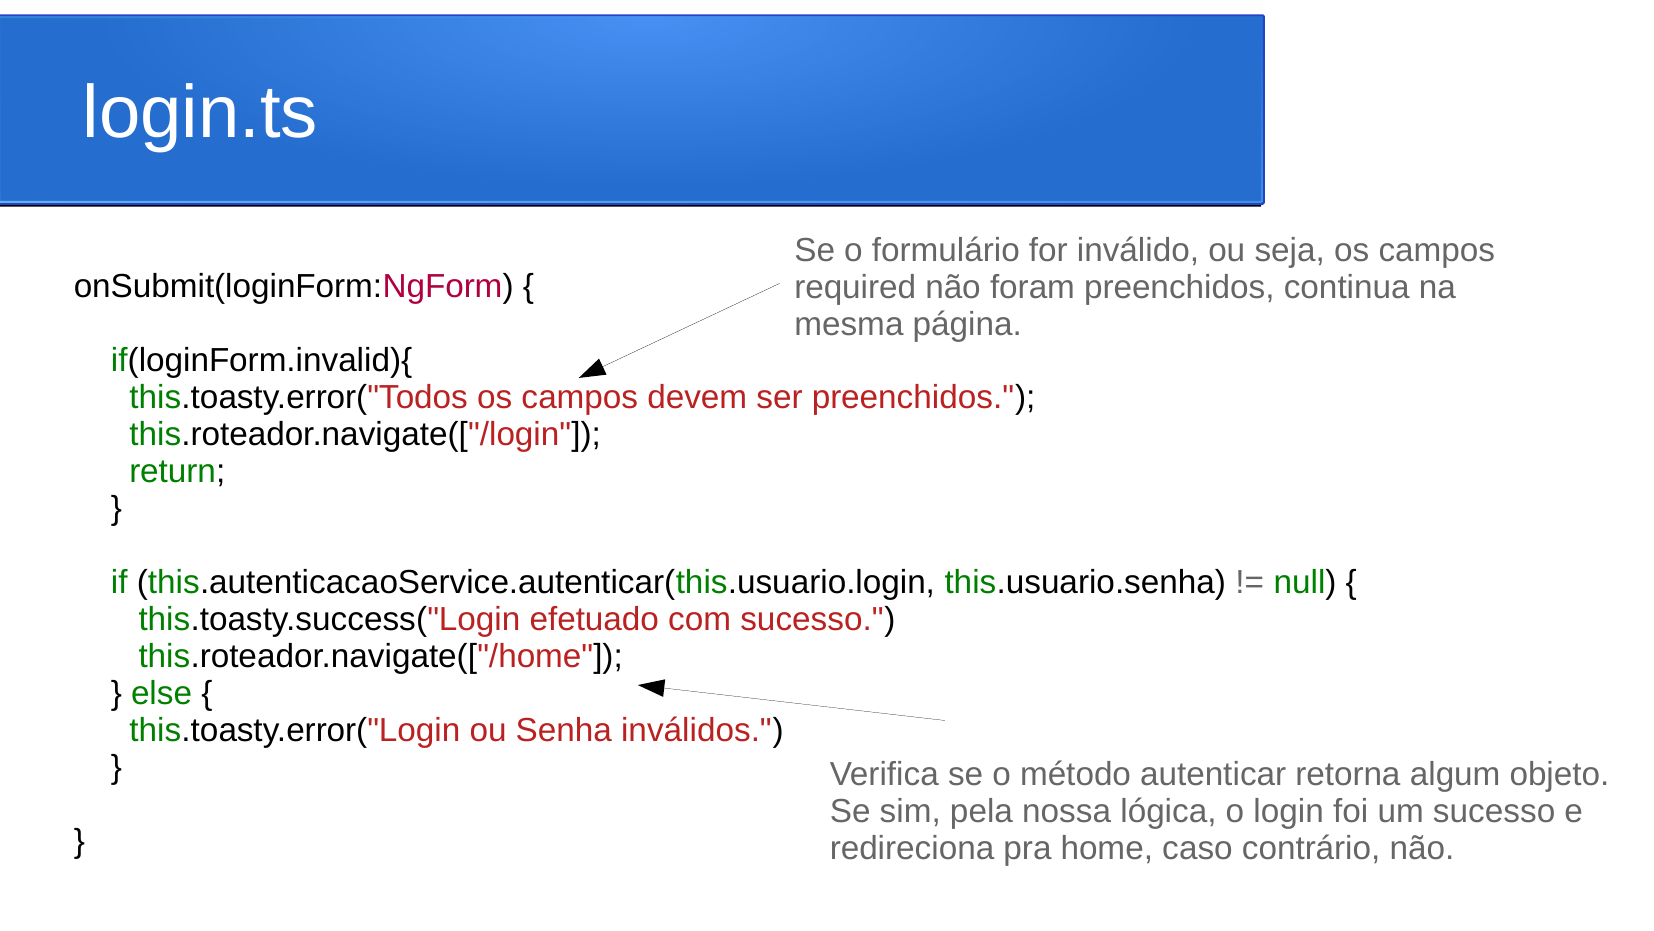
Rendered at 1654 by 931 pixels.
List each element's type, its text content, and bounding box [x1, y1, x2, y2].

text_box Se o formulário for inválido, ou seja, os campos required não foram preenchidos, continua na mesma página. [779, 224, 1512, 351]
text_box onSubmit(loginForm:NgForm) { if(loginForm.invalid){ this.toasty.error("Todos os campos devem ser preenchidos."); this.roteador.navigate(["/login"]); return; } if (this.autenticacaoService.autenticar(this.usuario.login, this.usuario.senha) != null) { this.toasty.success("Login efetuado com sucesso.") this.roteador.navigate(["/home"]); } else { this.toasty.error("Login ou Senha inválidos.") } } [59, 259, 1465, 868]
text_box Verifica se o método autenticar retorna algum objeto. Se sim, pela nossa lógica, o login foi um sucesso e redireciona pra home, caso contrário, não. [814, 748, 1626, 875]
title login.ts [82, 35, 1235, 189]
